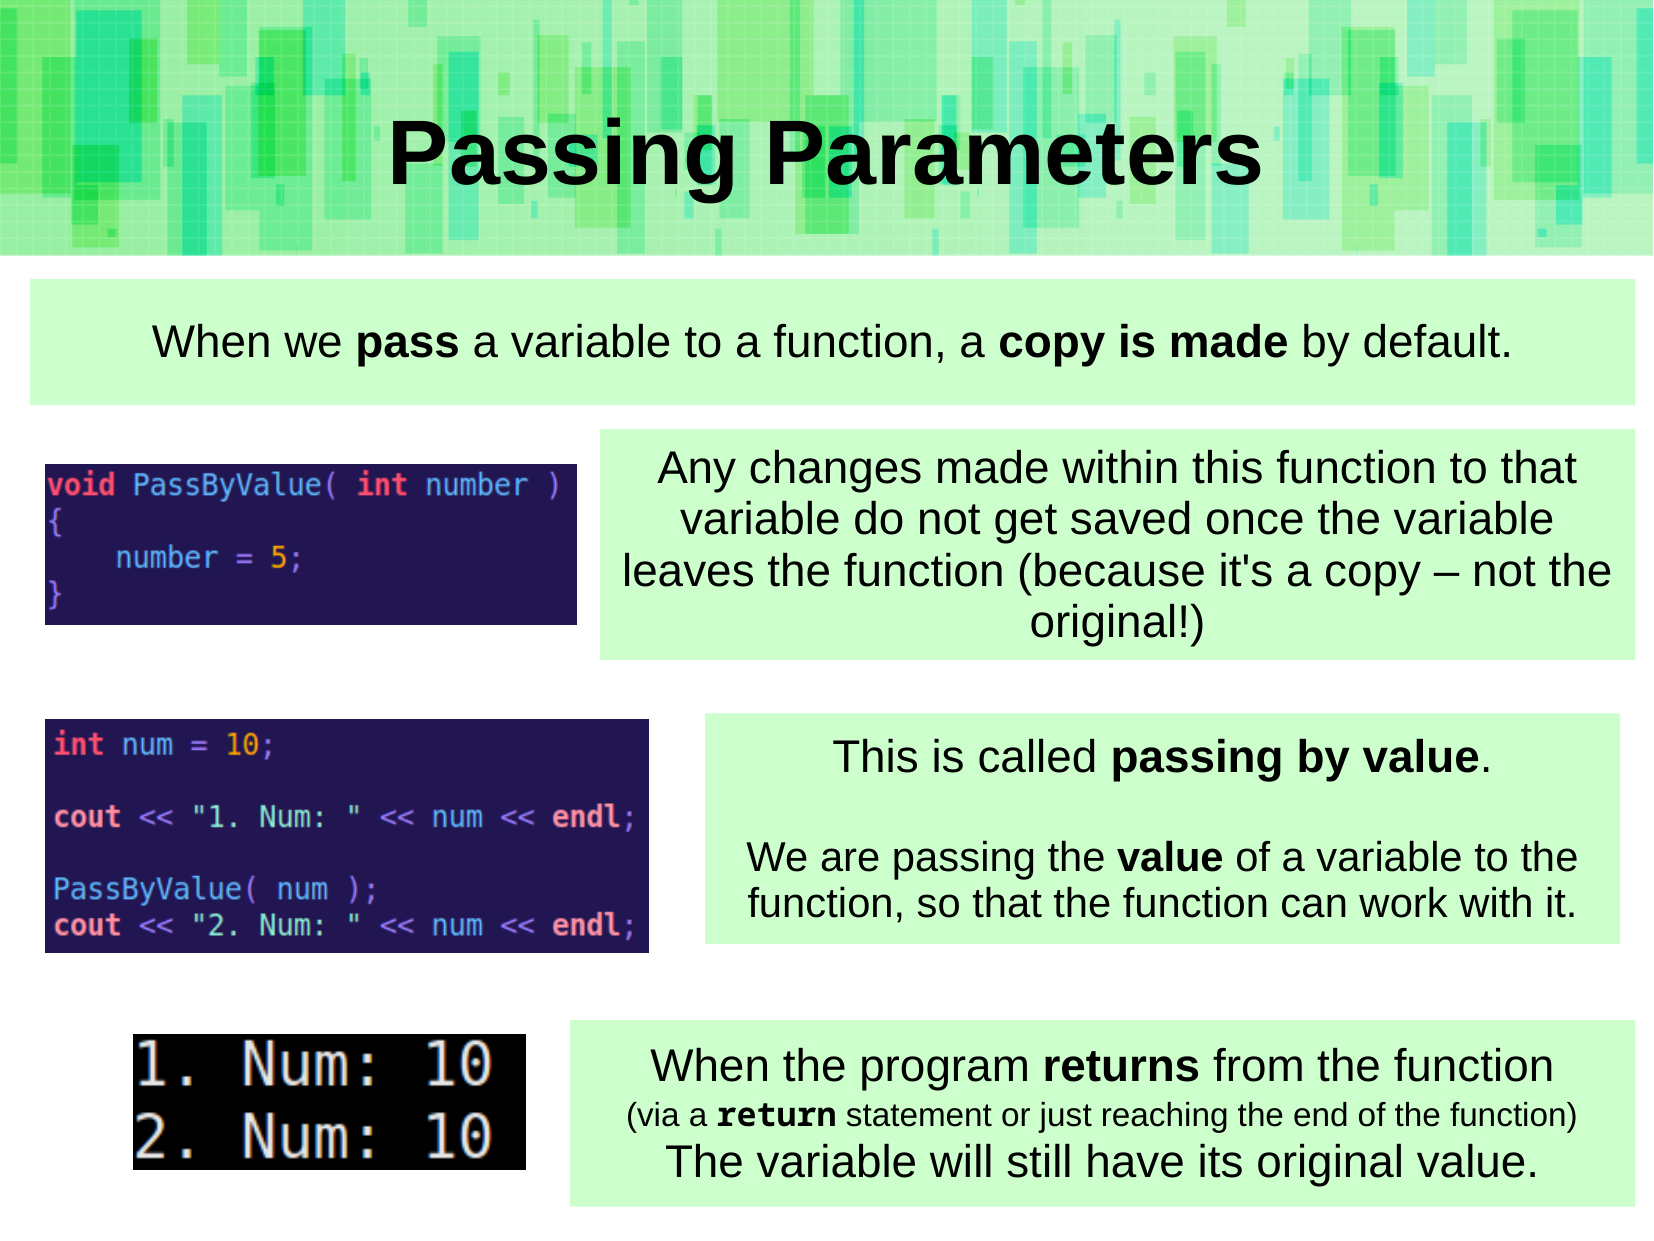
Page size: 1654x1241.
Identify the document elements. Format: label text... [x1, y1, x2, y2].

title Passing Parameters [82, 49, 1571, 257]
text_box Any changes made within this function to that variable do not get saved once the variable leaves the function (because it's a copy – not the original!) [600, 429, 1636, 661]
text_box When the program returns from the function (via a return statement or just reaching the end of the function) The variable will still have its original value. [570, 1020, 1636, 1207]
picture [0, 0, 1654, 1241]
text_box This is called passing by value. We are passing the value of a variable to the function, so that the function can work with it. [705, 713, 1621, 945]
text_box When we pass a variable to a function, a copy is made by default. [30, 279, 1636, 406]
